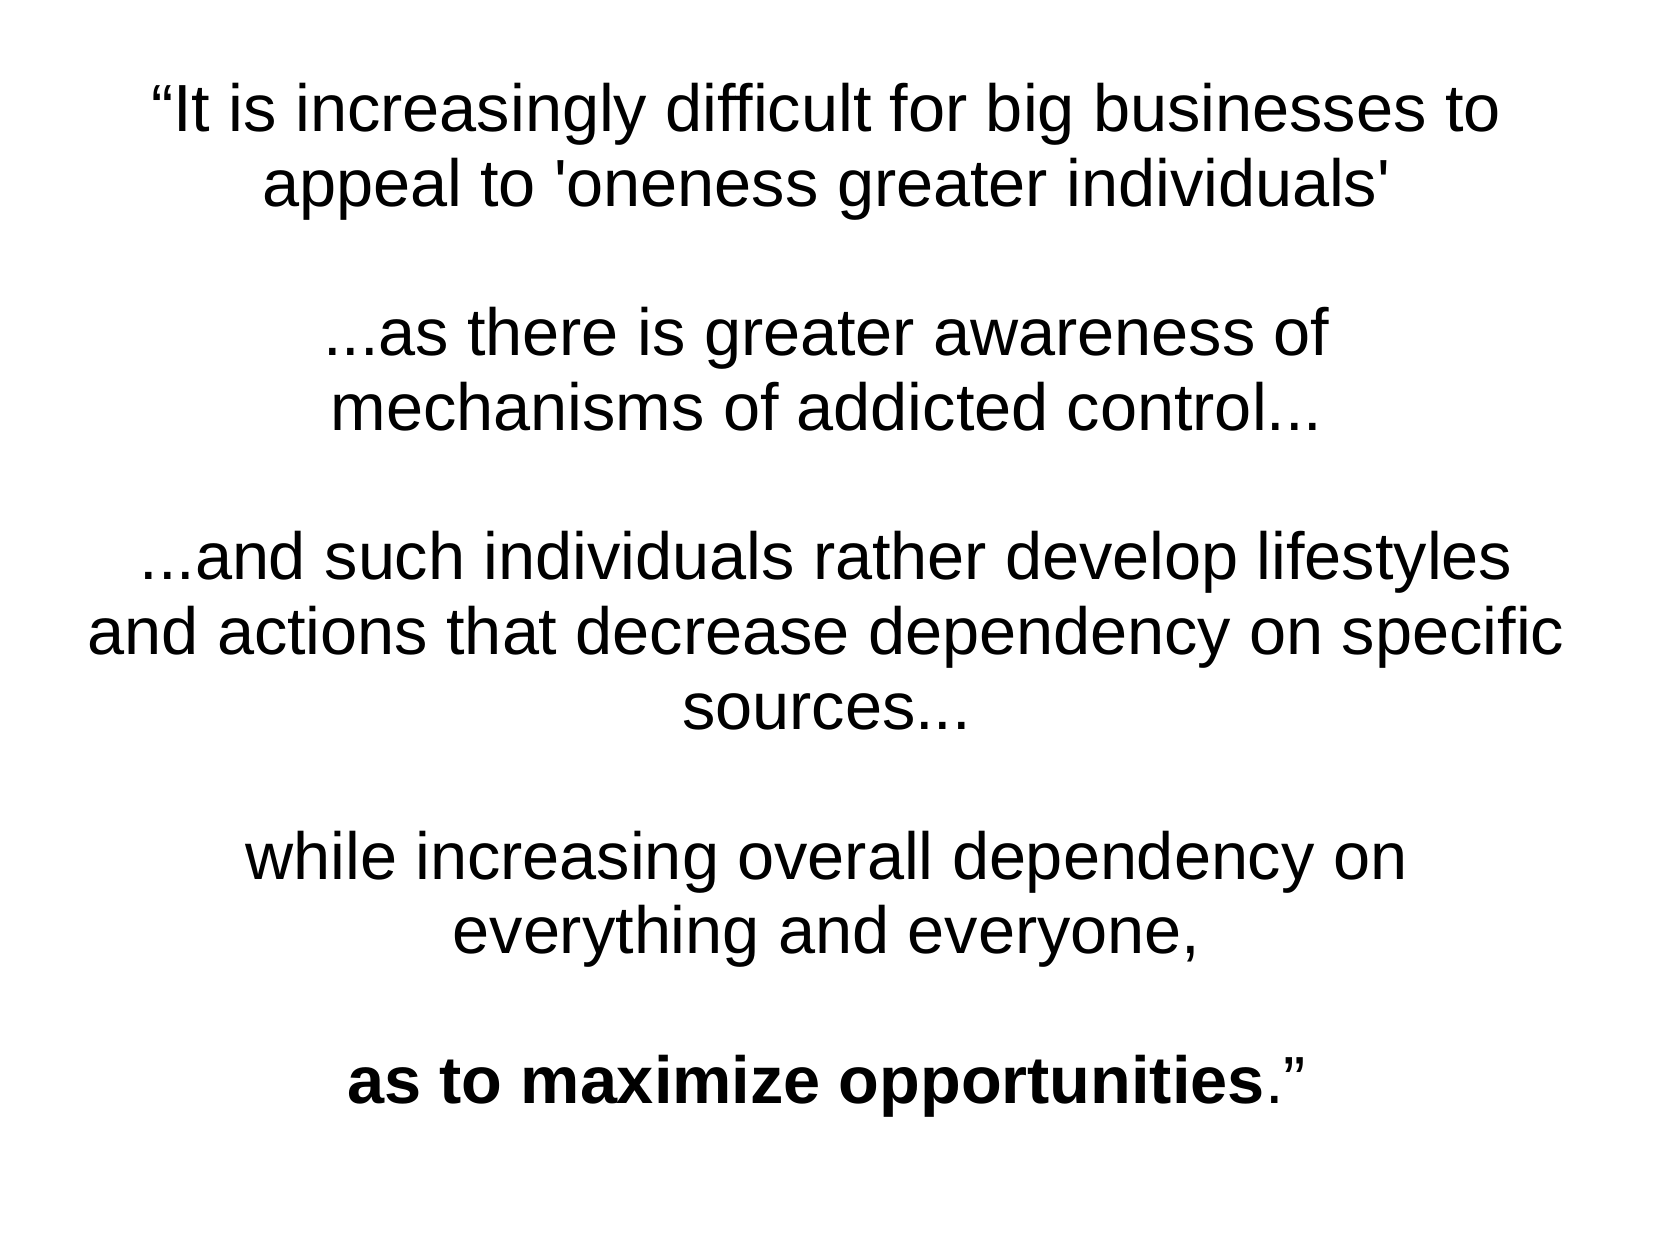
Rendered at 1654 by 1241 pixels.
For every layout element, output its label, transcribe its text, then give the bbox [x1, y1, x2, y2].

subtitle “It is increasingly difficult for big businesses to appeal to 'oneness greater individuals' ...as there is greater awareness of mechanisms of addicted control... ...and such individuals rather develop lifestyles and actions that decrease dependency on specific sources... while increasing overall dependency on everything and everyone, as to maximize opportunities.” [82, 70, 1571, 1118]
